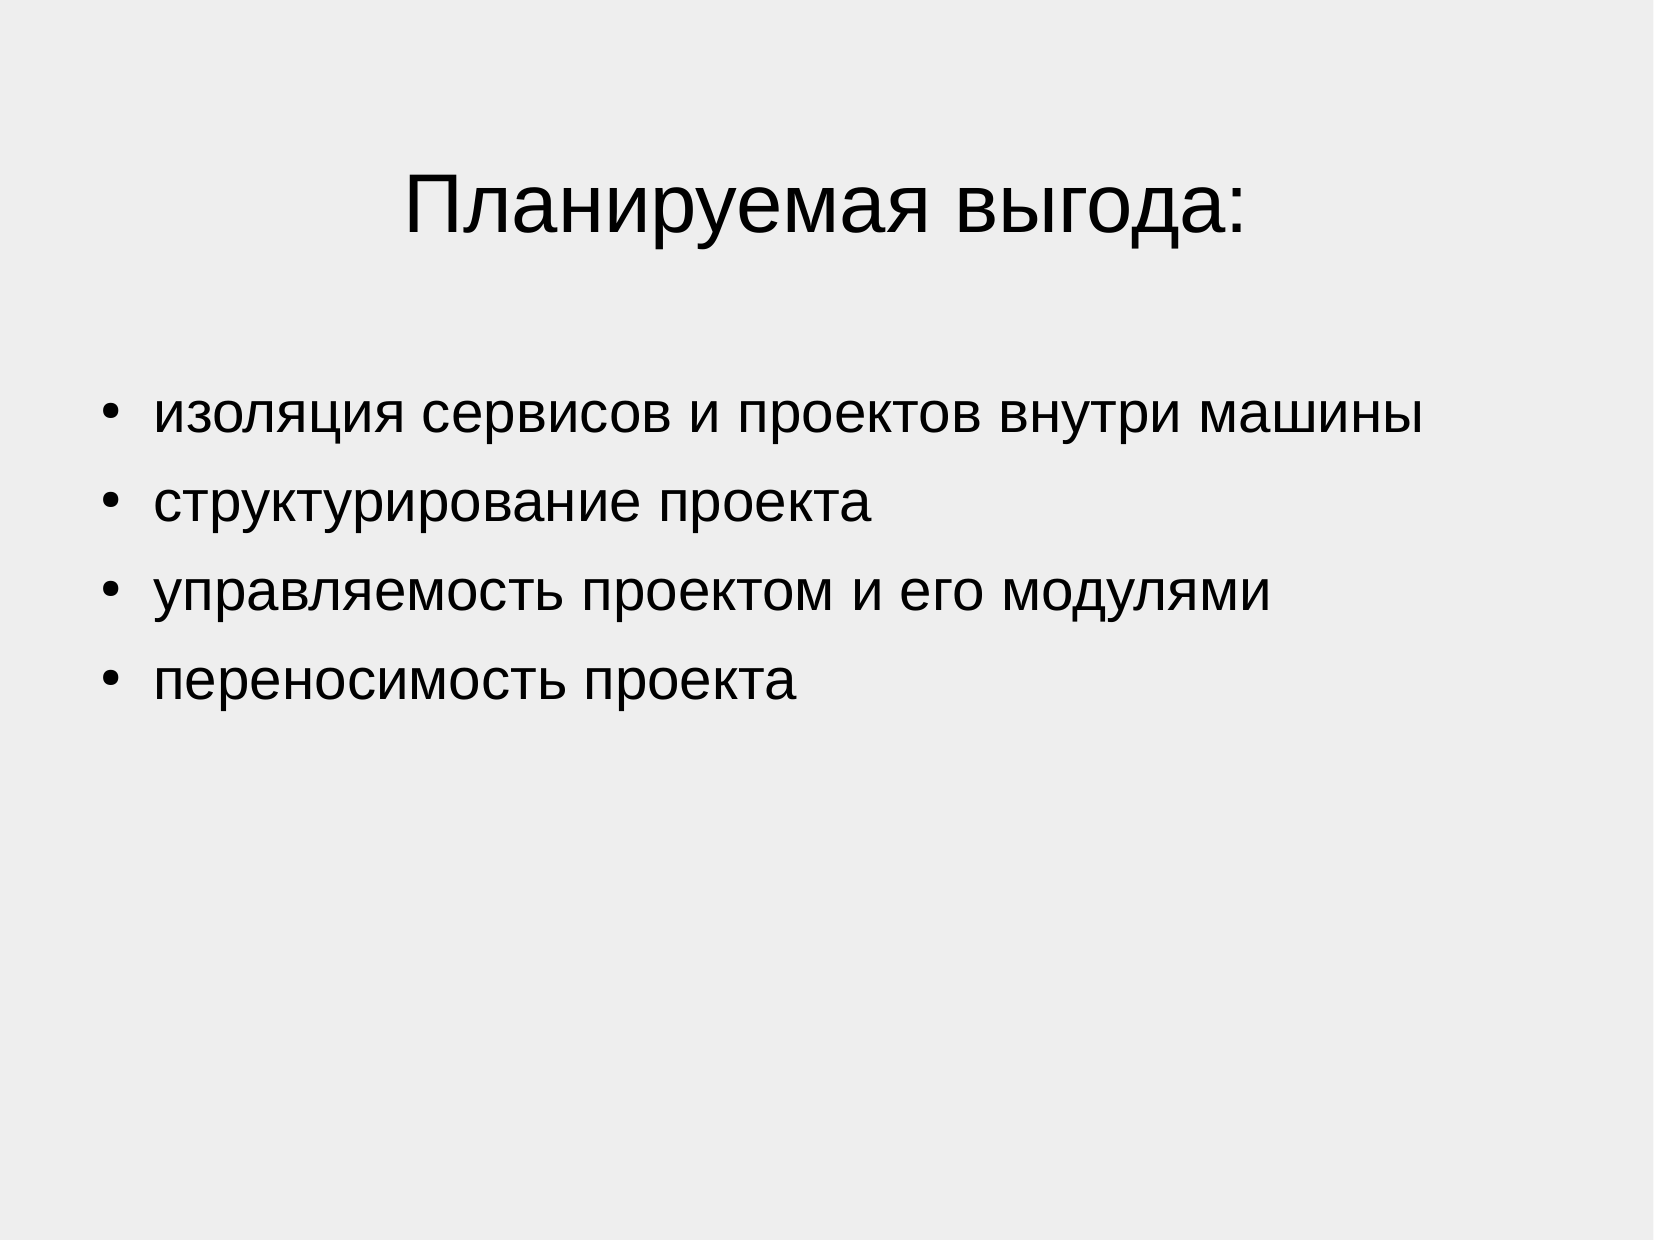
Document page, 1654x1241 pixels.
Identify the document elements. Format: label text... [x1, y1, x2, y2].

list изоляция сервисов и проектов внутри машины структурирование проекта управляемость проектом и его модулями переносимость проекта [82, 290, 1571, 1109]
title Планируемая выгода: [82, 100, 1571, 290]
